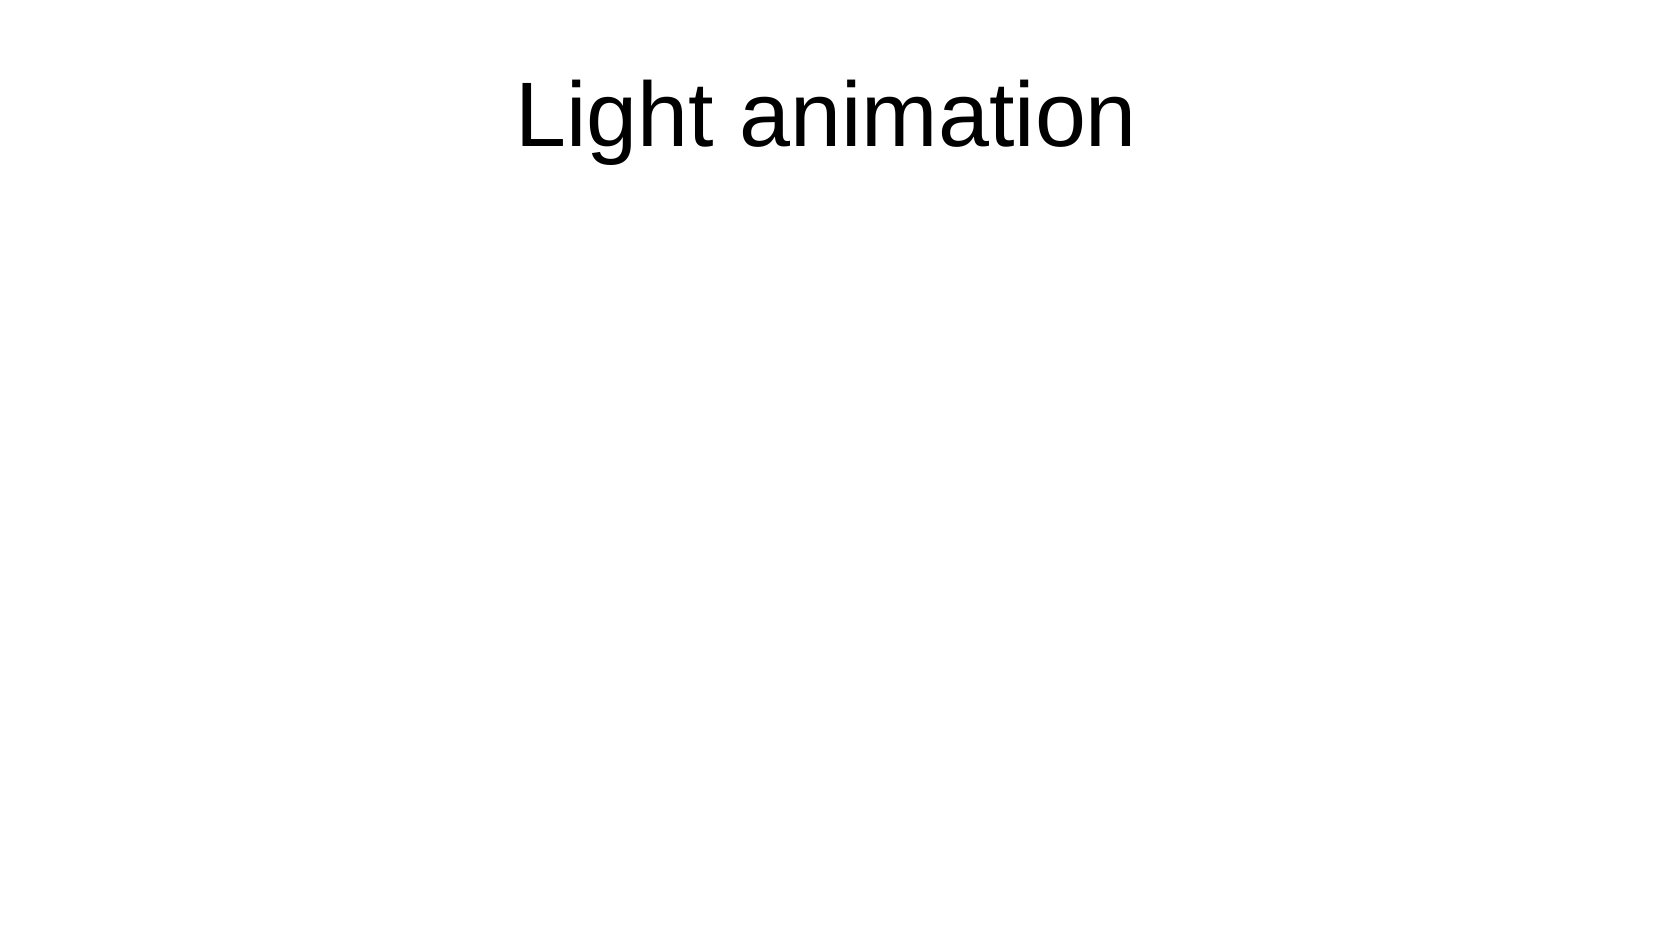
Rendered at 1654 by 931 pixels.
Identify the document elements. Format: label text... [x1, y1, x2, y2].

title Light animation [82, 37, 1571, 193]
